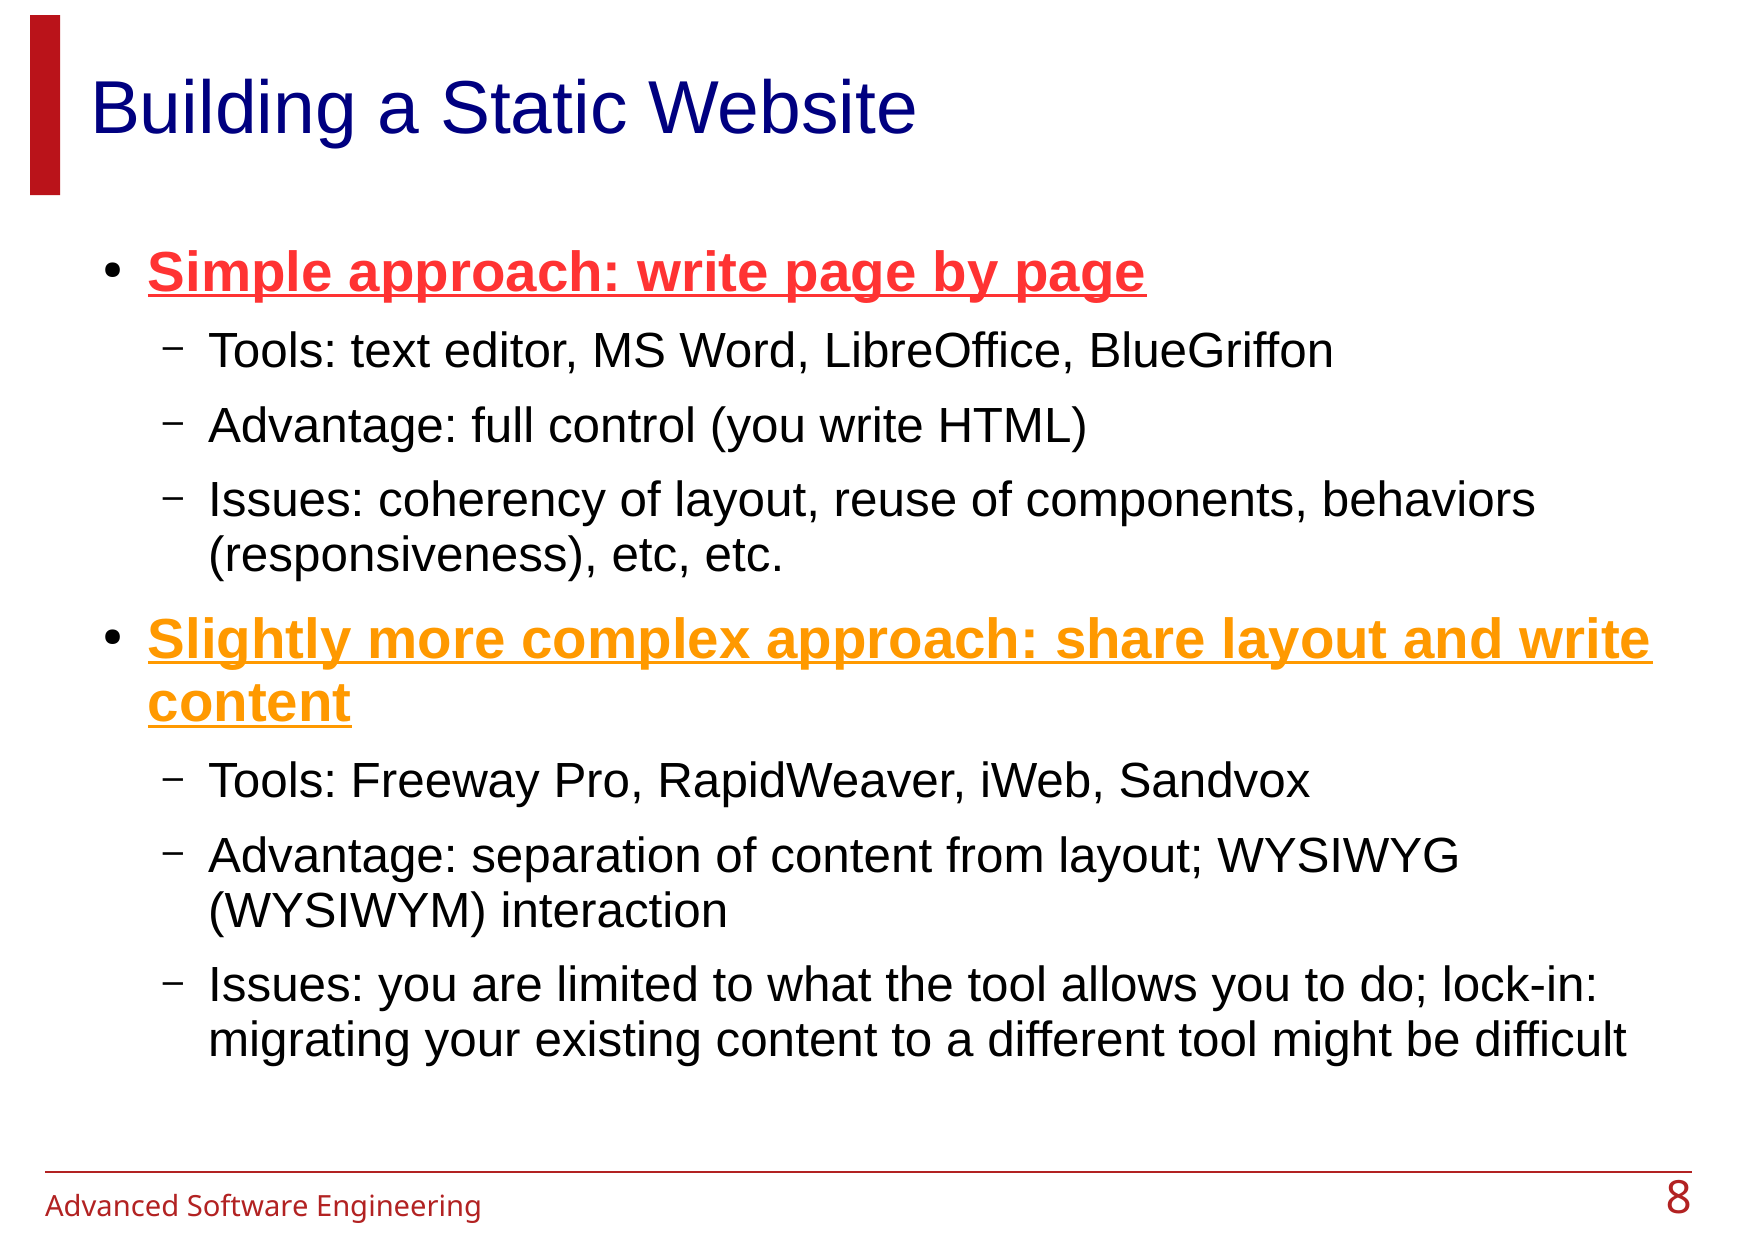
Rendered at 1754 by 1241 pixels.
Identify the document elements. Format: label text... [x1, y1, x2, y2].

list Simple approach: write page by page Tools: text editor, MS Word, LibreOffice, BlueGriffon Advantage: full control (you write HTML) Issues: coherency of layout, reuse of components, behaviors (responsiveness), etc, etc. Slightly more complex approach: share layout and write content Tools: Freeway Pro, RapidWeaver, iWeb, Sandvox Advantage: separation of content from layout; WYSIWYG (WYSIWYM) interaction Issues: you are limited to what the tool allows you to do; lock-in: migrating your existing content to a different tool might be difficult [87, 240, 1696, 1081]
title Building a Static Website [90, 19, 1726, 196]
